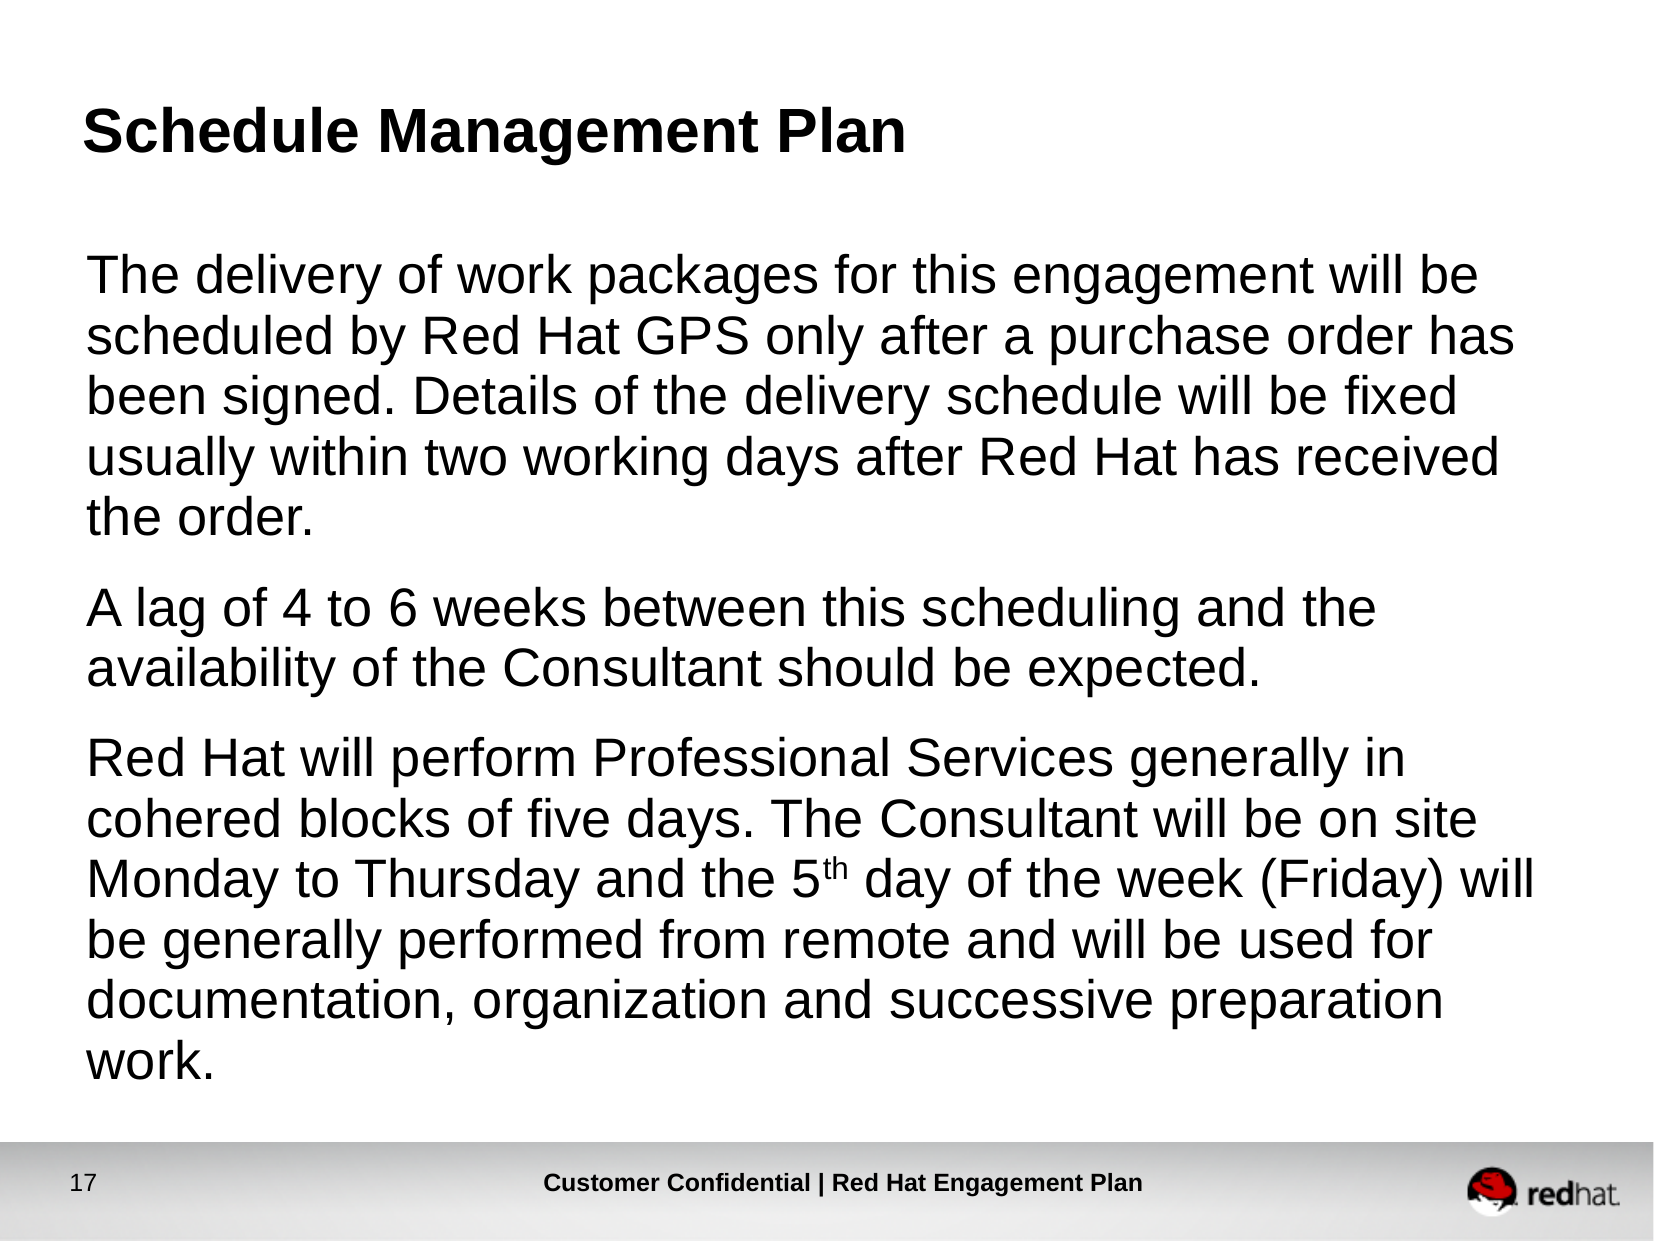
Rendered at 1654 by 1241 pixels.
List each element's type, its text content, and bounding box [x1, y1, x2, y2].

title Schedule Management Plan [82, 37, 1571, 226]
list The delivery of work packages for this engagement will be scheduled by Red Hat GPS only after a purchase order has been signed. Details of the delivery schedule will be fixed usually within two working days after Red Hat has received the order. A lag of 4 to 6 weeks between this scheduling and the availability of the Consultant should be expected. Red Hat will perform Professional Services generally in cohered blocks of five days. The Consultant will be on site Monday to Thursday and the 5th day of the week (Friday) will be generally performed from remote and will be used for documentation, organization and successive preparation work. [86, 244, 1576, 1093]
picture [0, 1142, 1654, 1241]
